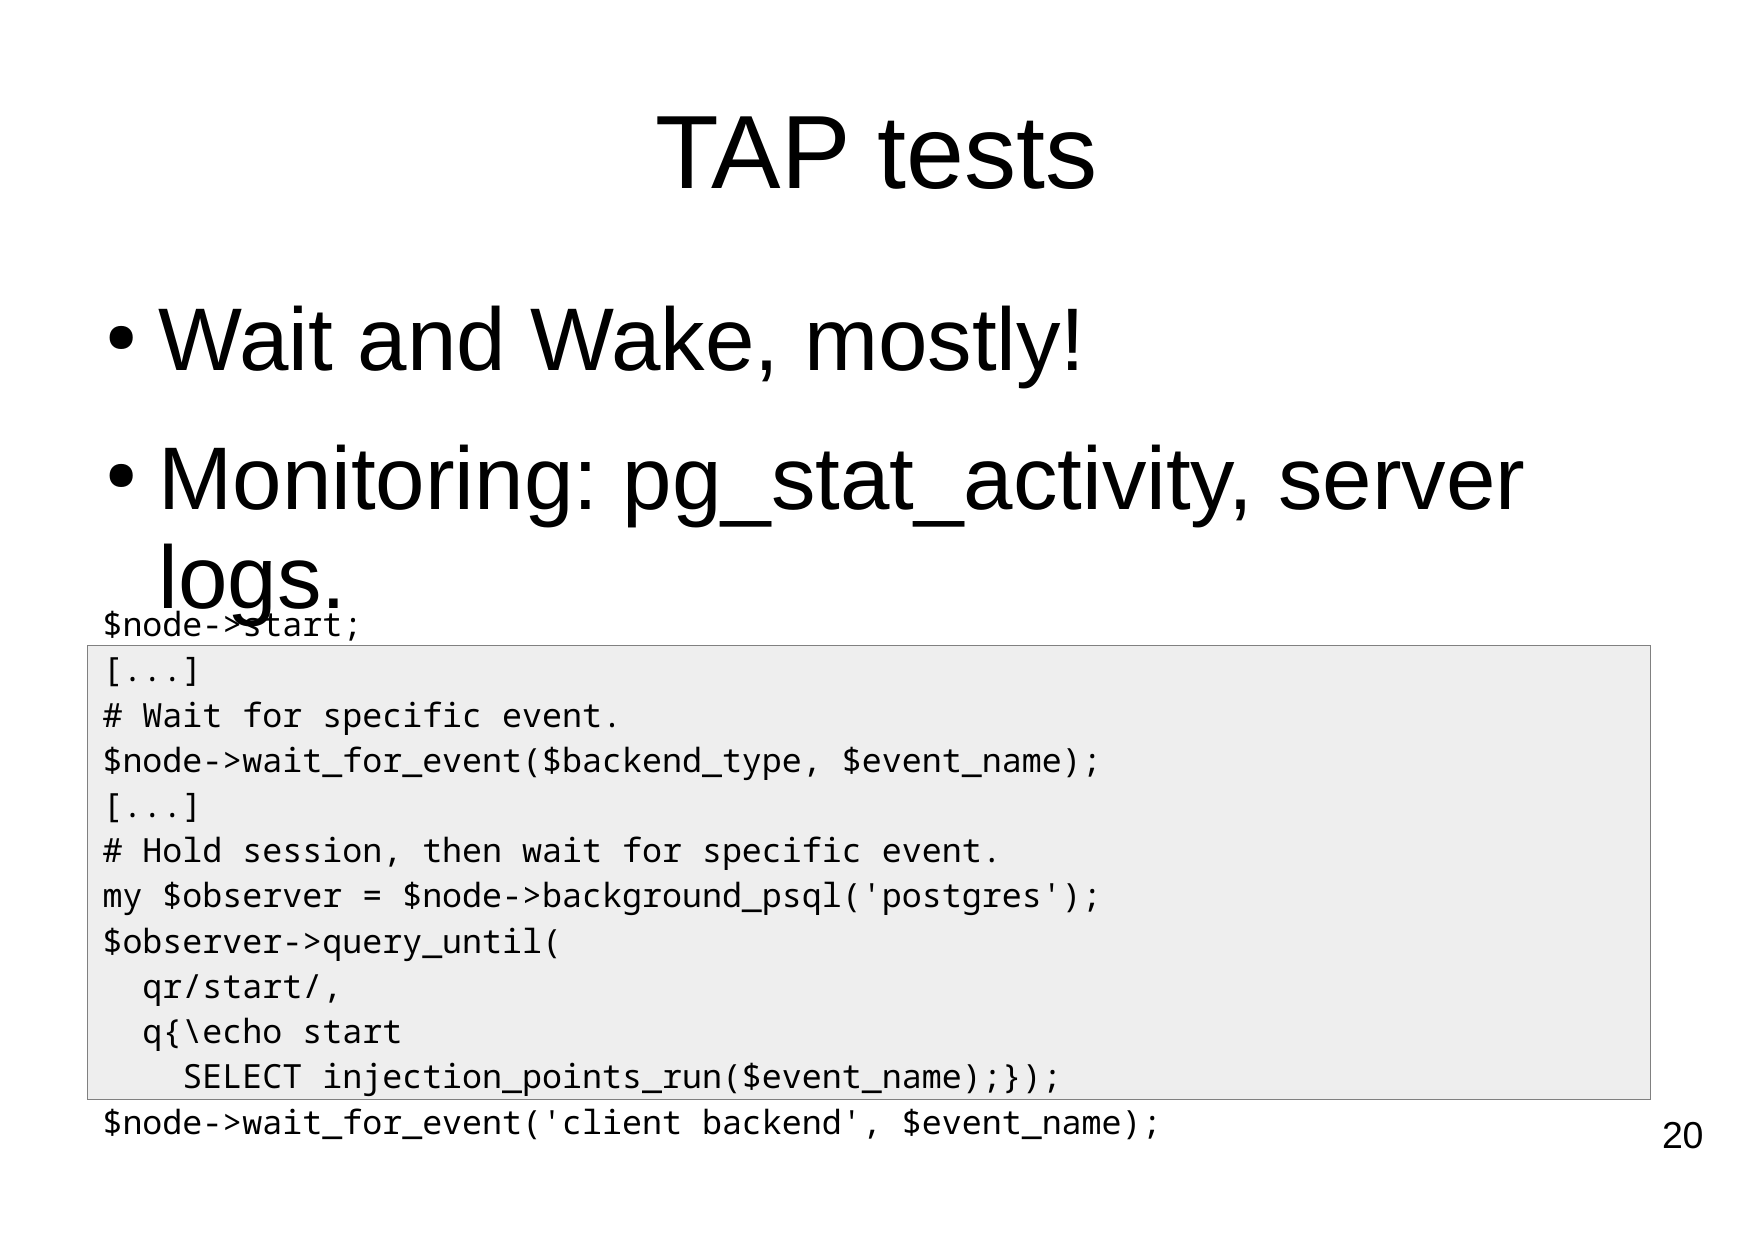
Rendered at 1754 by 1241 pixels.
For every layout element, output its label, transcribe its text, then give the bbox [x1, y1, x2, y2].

title TAP tests [87, 49, 1667, 257]
text_box $node->start; [...] # Wait for specific event. $node->wait_for_event($backend_type, $event_name); [...] # Hold session, then wait for specific event. my $observer = $node->background_psql('postgres'); $observer->query_until( qr/start/, q{\echo start SELECT injection_points_run($event_name);}); $node->wait_for_event('client backend', $event_name); [87, 645, 1651, 1100]
list Wait and Wake, mostly! Monitoring: pg_stat_activity, server logs. [87, 290, 1667, 1010]
text_box <number> [1447, 1106, 1719, 1201]
